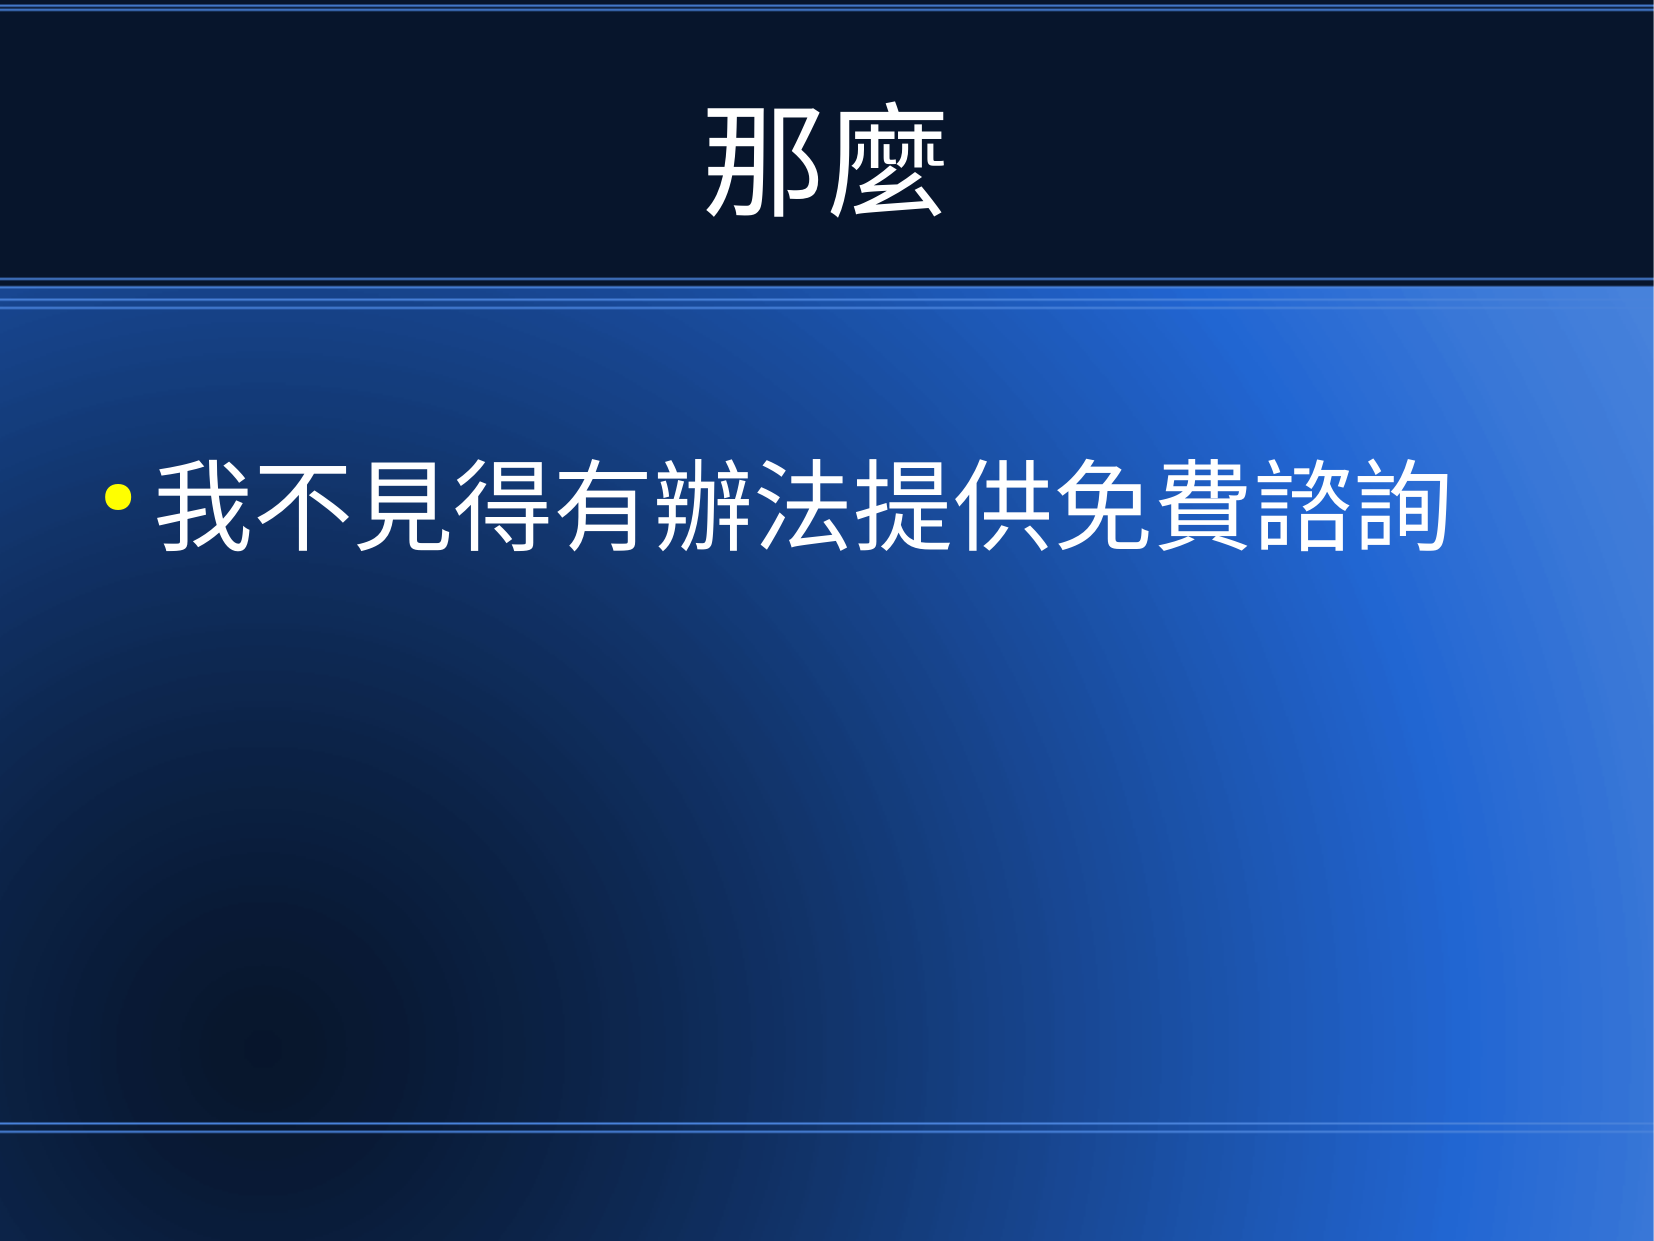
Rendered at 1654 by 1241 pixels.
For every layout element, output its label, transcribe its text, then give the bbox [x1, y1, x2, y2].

picture [0, 0, 1654, 1241]
title 那麼 [82, 49, 1571, 257]
list 我不見得有辦法提供免費諮詢 [82, 355, 1571, 1241]
